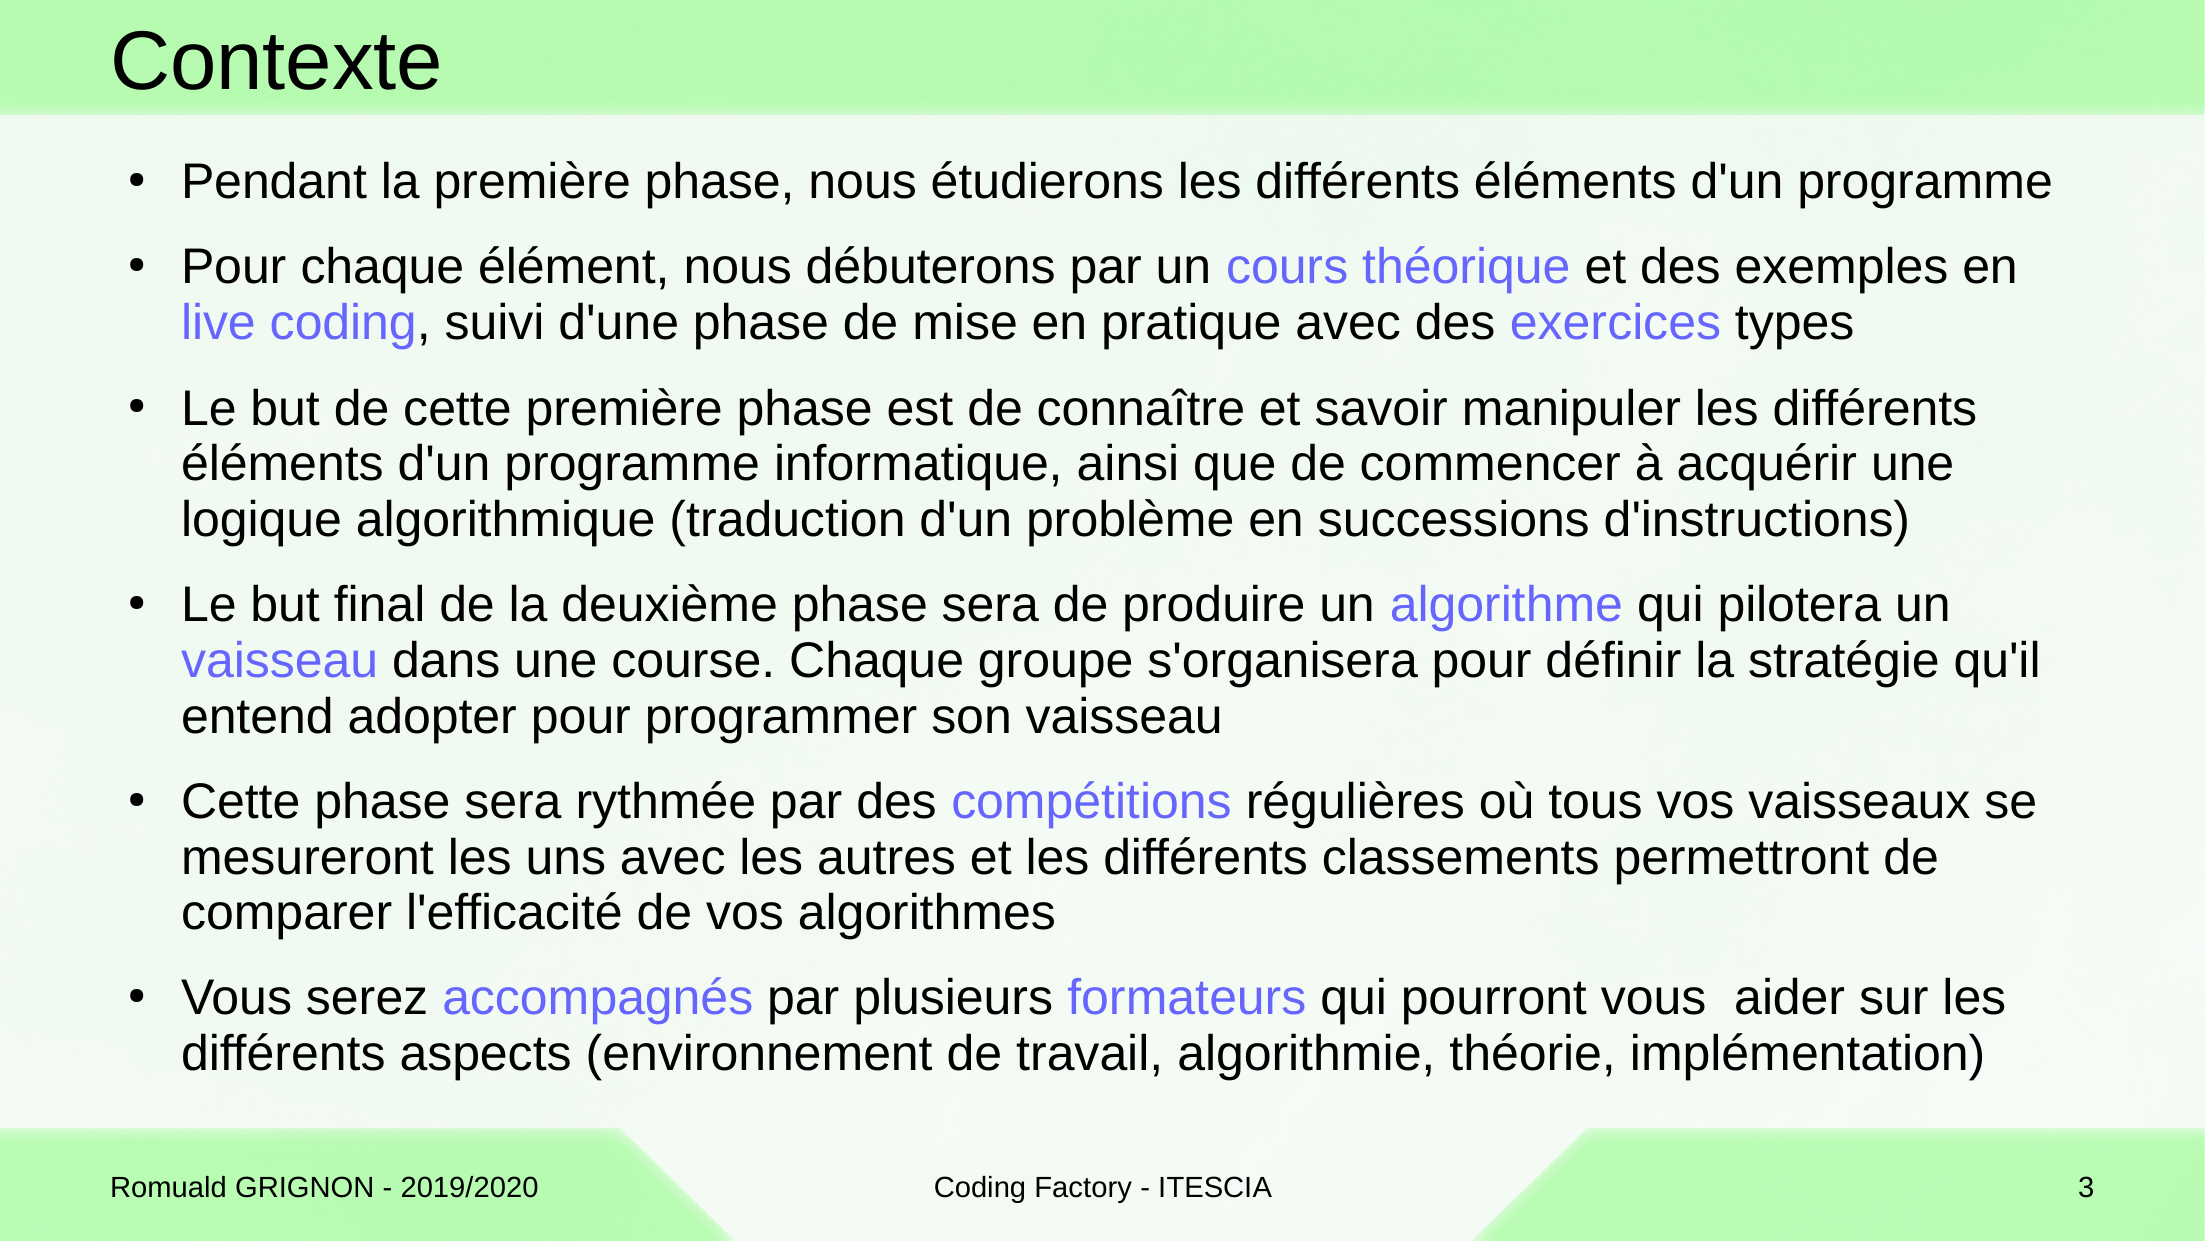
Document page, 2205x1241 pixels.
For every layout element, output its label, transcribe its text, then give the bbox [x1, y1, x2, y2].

picture [0, 0, 2205, 1241]
title Contexte [110, 49, 2095, 224]
list Pendant la première phase, nous étudierons les différents éléments d'un programme Pour chaque élément, nous débuterons par un cours théorique et des exemples en live coding, suivi d'une phase de mise en pratique avec des exercices types Le but de cette première phase est de connaître et savoir manipuler les différents éléments d'un programme informatique, ainsi que de commencer à acquérir une logique algorithmique (traduction d'un problème en successions d'instructions) Le but final de la deuxième phase sera de produire un algorithme qui pilotera un vaisseau dans une course. Chaque groupe s'organisera pour définir la stratégie qu'il entend adopter pour programmer son vaisseau Cette phase sera rythmée par des compétitions régulières où tous vos vaisseaux se mesureront les uns avec les autres et les différents classements permettront de comparer l'efficacité de vos algorithmes Vous serez accompagnés par plusieurs formateurs qui pourront vous aider sur les différents aspects (environnement de travail, algorithmie, théorie, implémentation) [110, 224, 2095, 1167]
